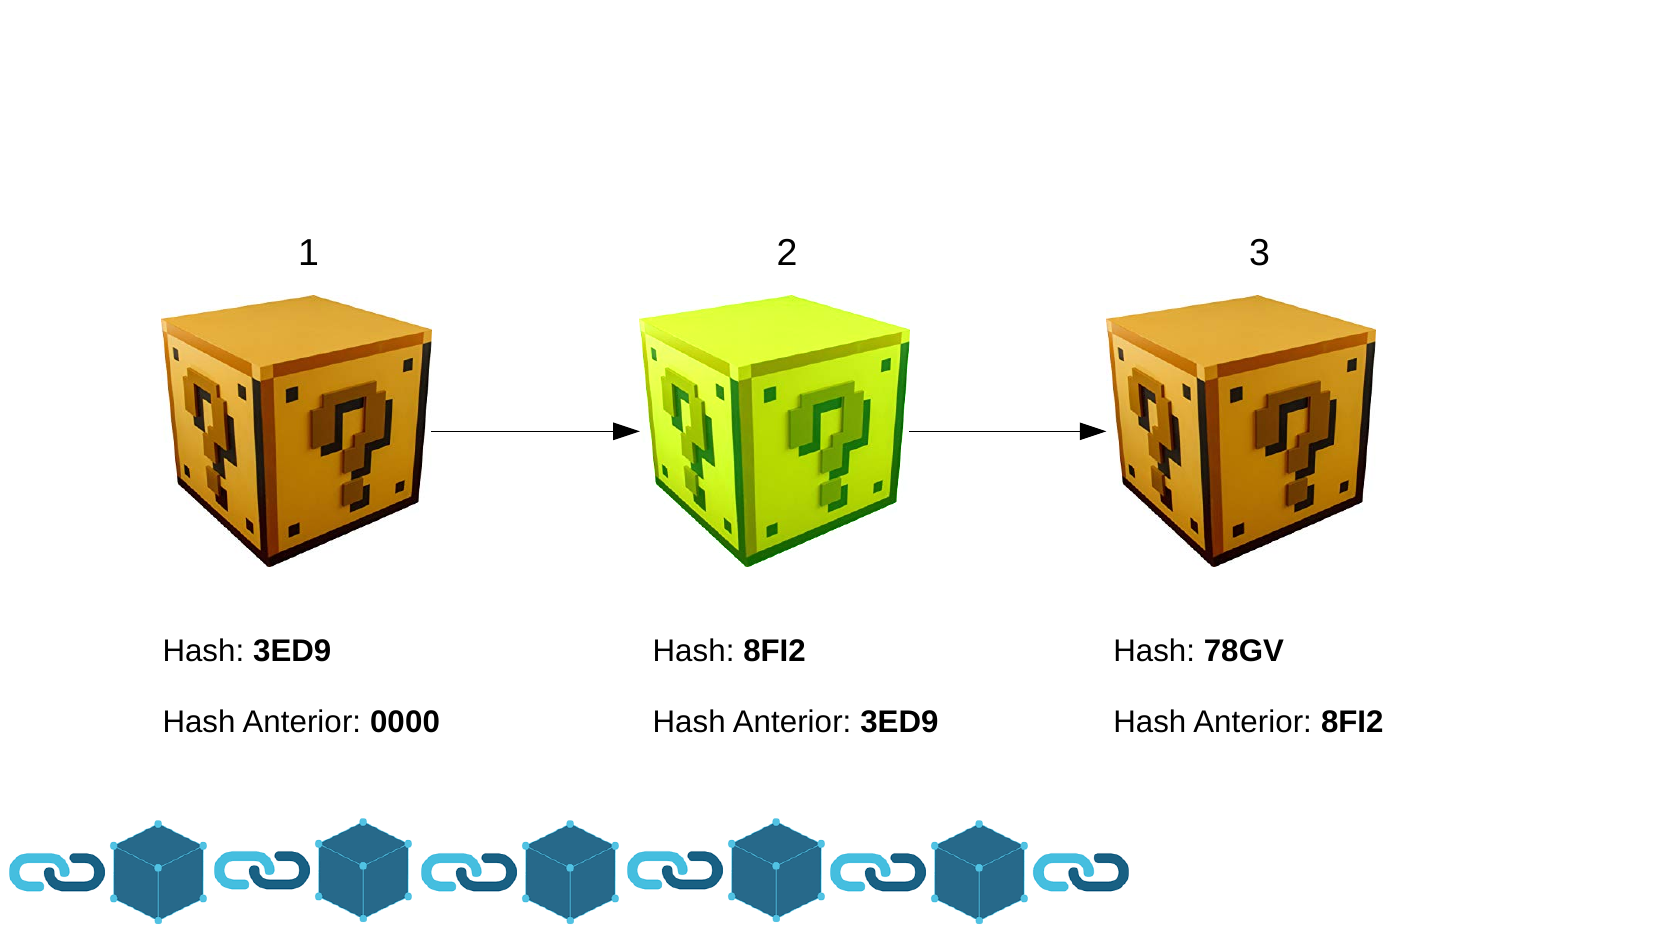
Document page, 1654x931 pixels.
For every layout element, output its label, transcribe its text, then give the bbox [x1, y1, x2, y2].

picture [4, 814, 1134, 928]
text_box 1 [283, 224, 334, 275]
picture [1106, 295, 1376, 567]
text_box Hash Anterior: 3ED9 [637, 696, 993, 745]
text_box Hash Anterior: 0000 [147, 696, 456, 741]
picture [639, 295, 910, 567]
text_box 2 [761, 224, 813, 275]
picture [161, 295, 432, 567]
text_box Hash: 78GV [1098, 625, 1299, 671]
text_box 3 [1234, 224, 1285, 275]
text_box Hash: 8FI2 [637, 625, 822, 671]
text_box Hash Anterior: 8FI2 [1098, 696, 1399, 741]
text_box Hash: 3ED9 [147, 625, 347, 671]
